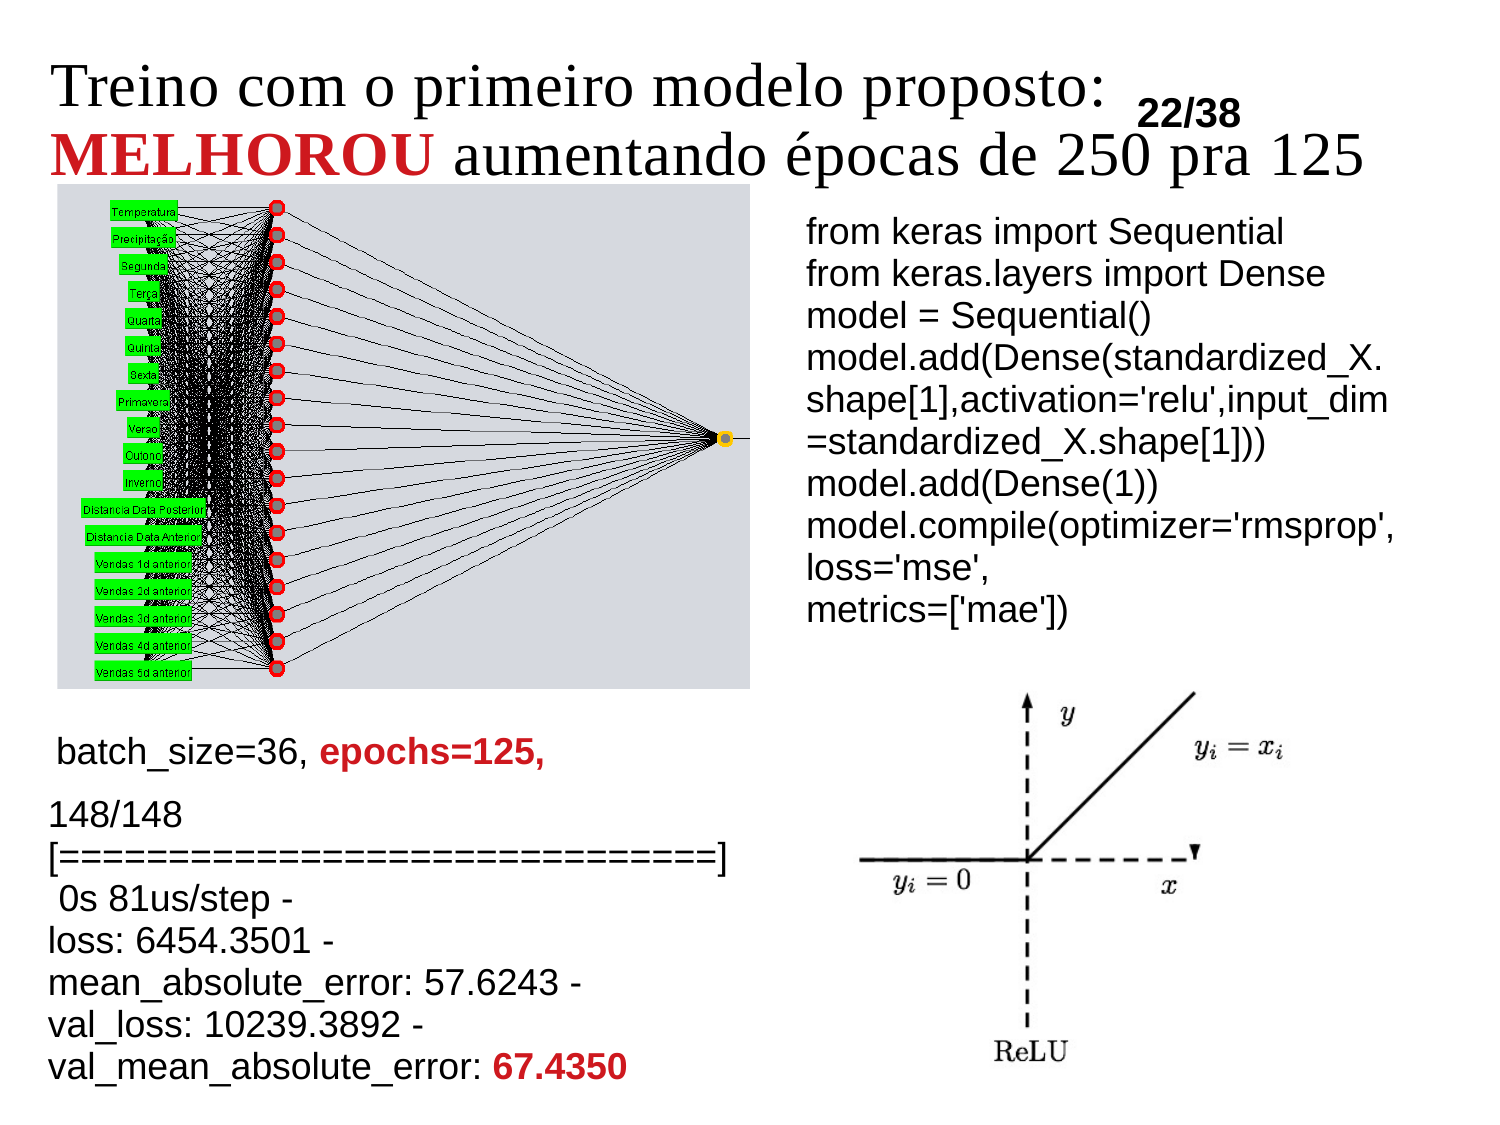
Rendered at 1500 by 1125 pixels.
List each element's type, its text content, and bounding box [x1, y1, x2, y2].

text_box 22/38 [1122, 82, 1335, 144]
picture [834, 661, 1323, 1083]
picture [57, 184, 751, 689]
text_box batch_size=36, epochs=125, [41, 722, 686, 786]
text_box 148/148 [==============================] 0s 81us/step - loss: 6454.3501 - mean_absolute_error: 57.6243 - val_loss: 10239.3892 - val_mean_absolute_error: 67.4350 [33, 786, 756, 1096]
text_box Treino com o primeiro modelo proposto: MELHOROU aumentando épocas de 250 pra 125 [35, 43, 1430, 266]
text_box from keras import Sequential from keras.layers import Dense model = Sequential() model.add(Dense(standardized_X.shape[1],activation='relu',input_dim=standardized_X.shape[1])) model.add(Dense(1)) model.compile(optimizer='rmsprop', loss='mse', metrics=['mae']) [791, 266, 1418, 638]
